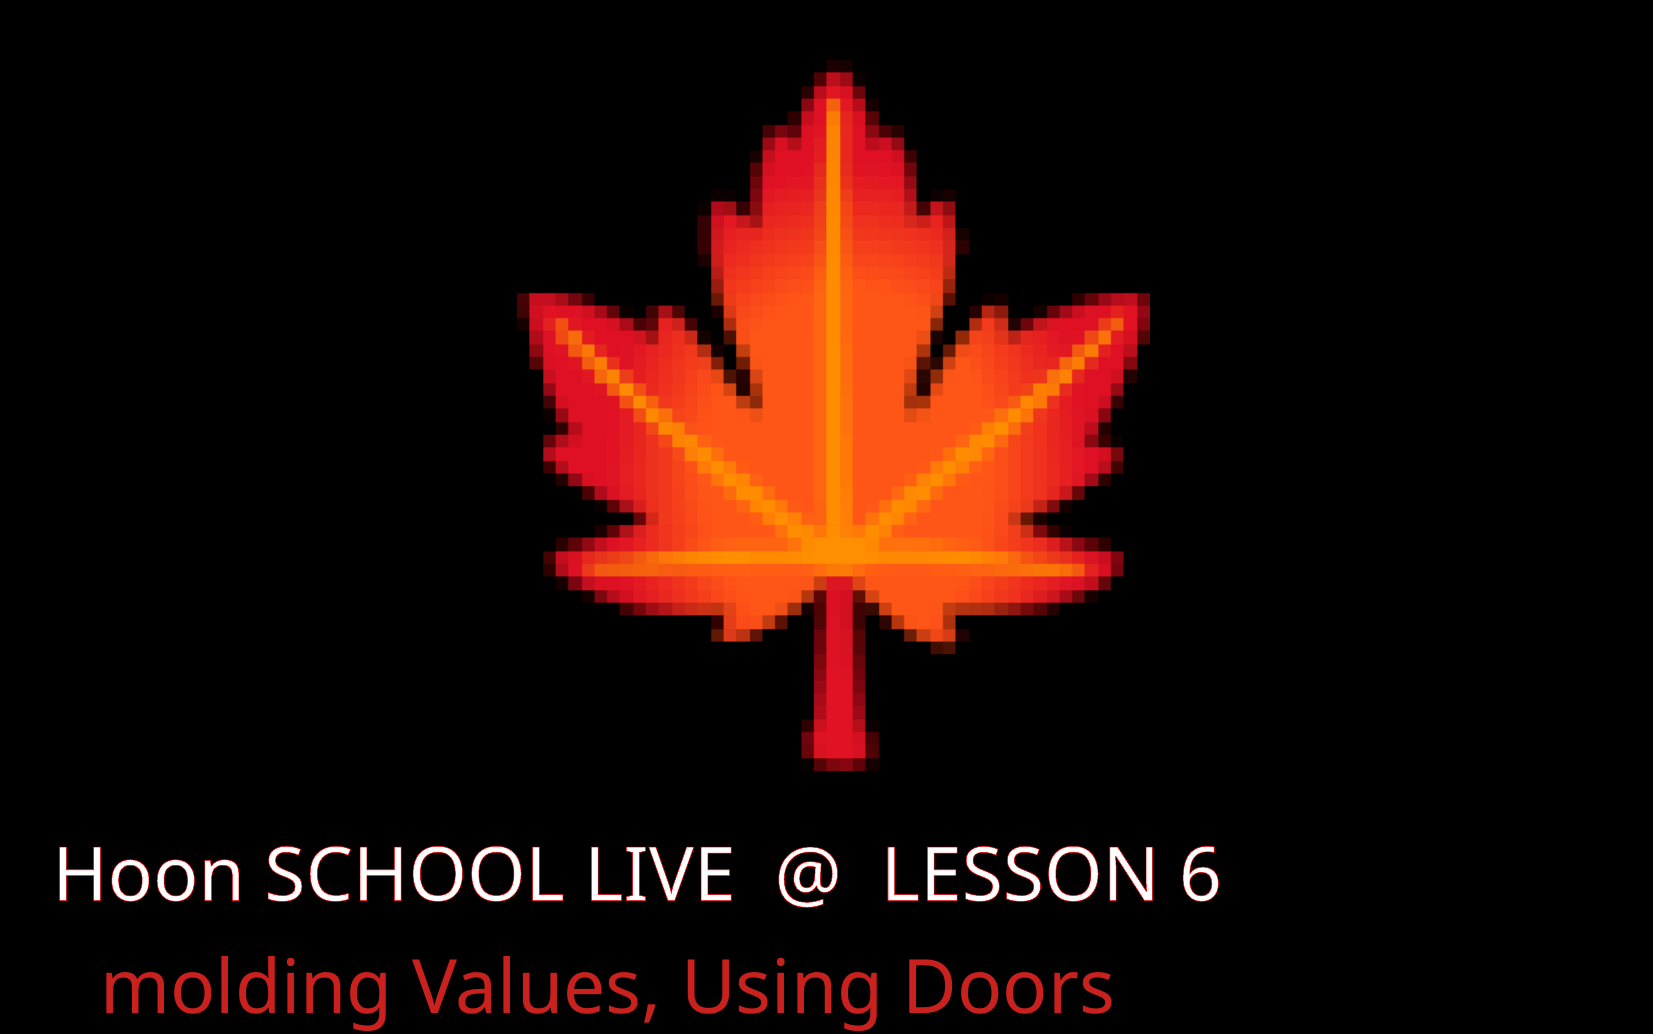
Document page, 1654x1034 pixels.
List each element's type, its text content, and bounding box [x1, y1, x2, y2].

picture [517, 60, 1150, 771]
text_box Amolding Values, Using Doors [37, 926, 1555, 1017]
text_box Hoon SCHOOL LIVE @ LESSON 6 [37, 812, 1613, 903]
